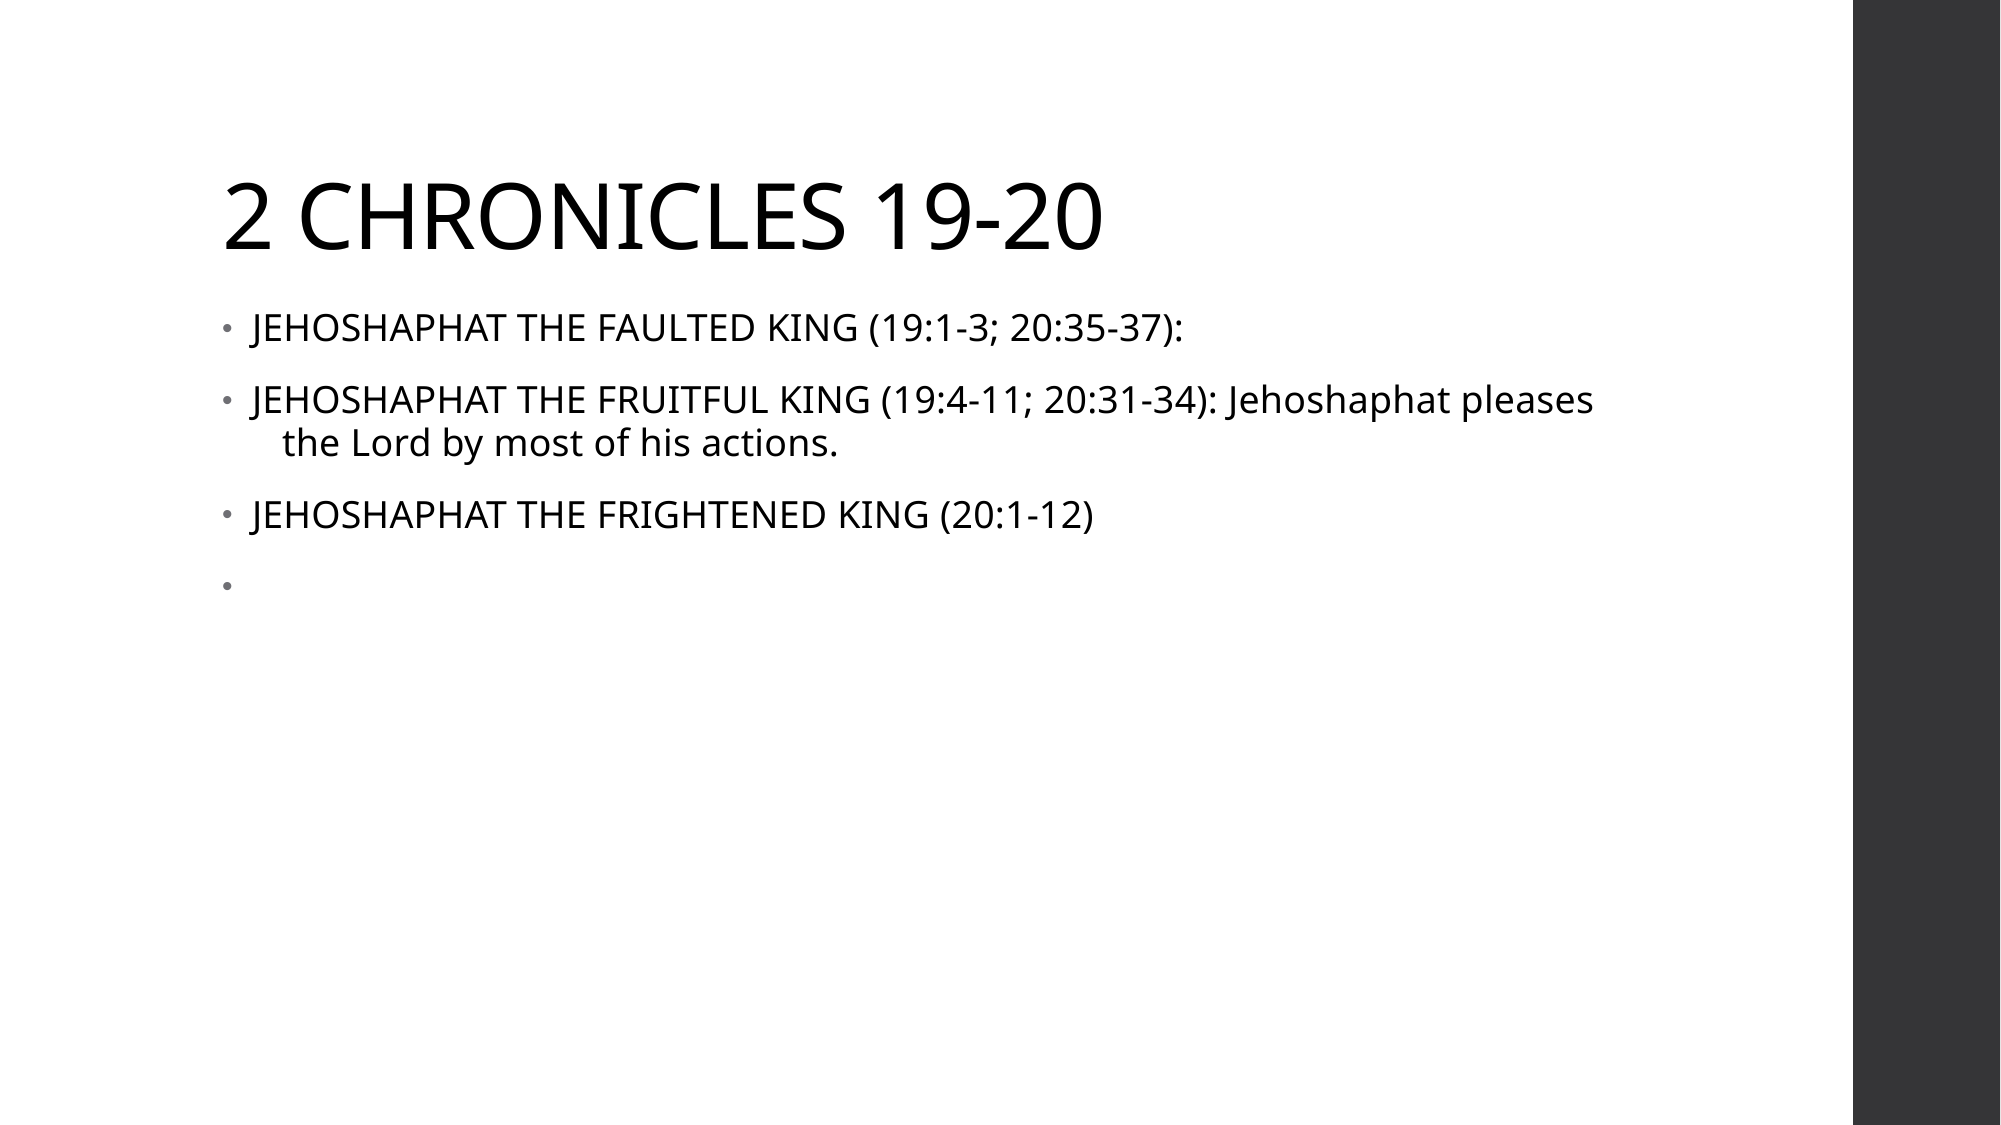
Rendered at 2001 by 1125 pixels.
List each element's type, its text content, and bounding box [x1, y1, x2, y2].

list JEHOSHAPHAT THE FAULTED KING (19:1-3; 20:35-37): JEHOSHAPHAT THE FRUITFUL KING (19:4-11; 20:31-34): Jehoshaphat pleases the Lord by most of his actions. JEHOSHAPHAT THE FRIGHTENED KING (20:1-12) [206, 299, 1617, 1014]
title 2 CHRONICLES 19-20 [206, 60, 1797, 278]
